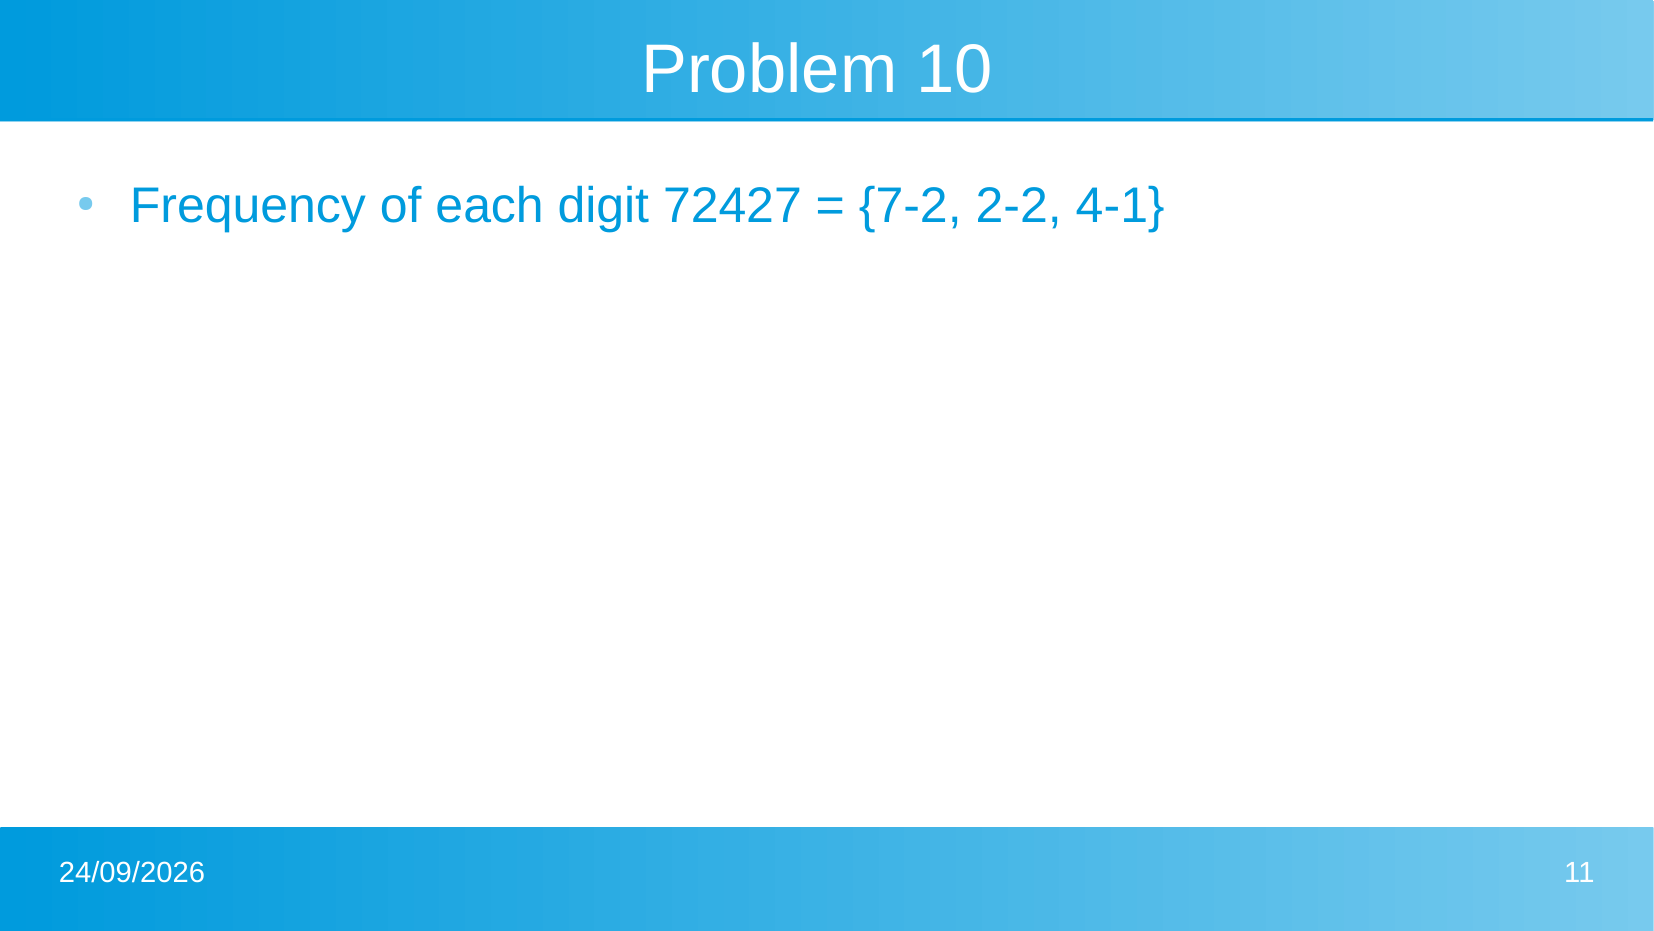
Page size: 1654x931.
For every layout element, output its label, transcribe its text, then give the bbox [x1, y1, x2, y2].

title Problem 10 [59, 29, 1595, 108]
list Frequency of each digit 72427 = {7-2, 2-2, 4-1} [59, 177, 1595, 768]
